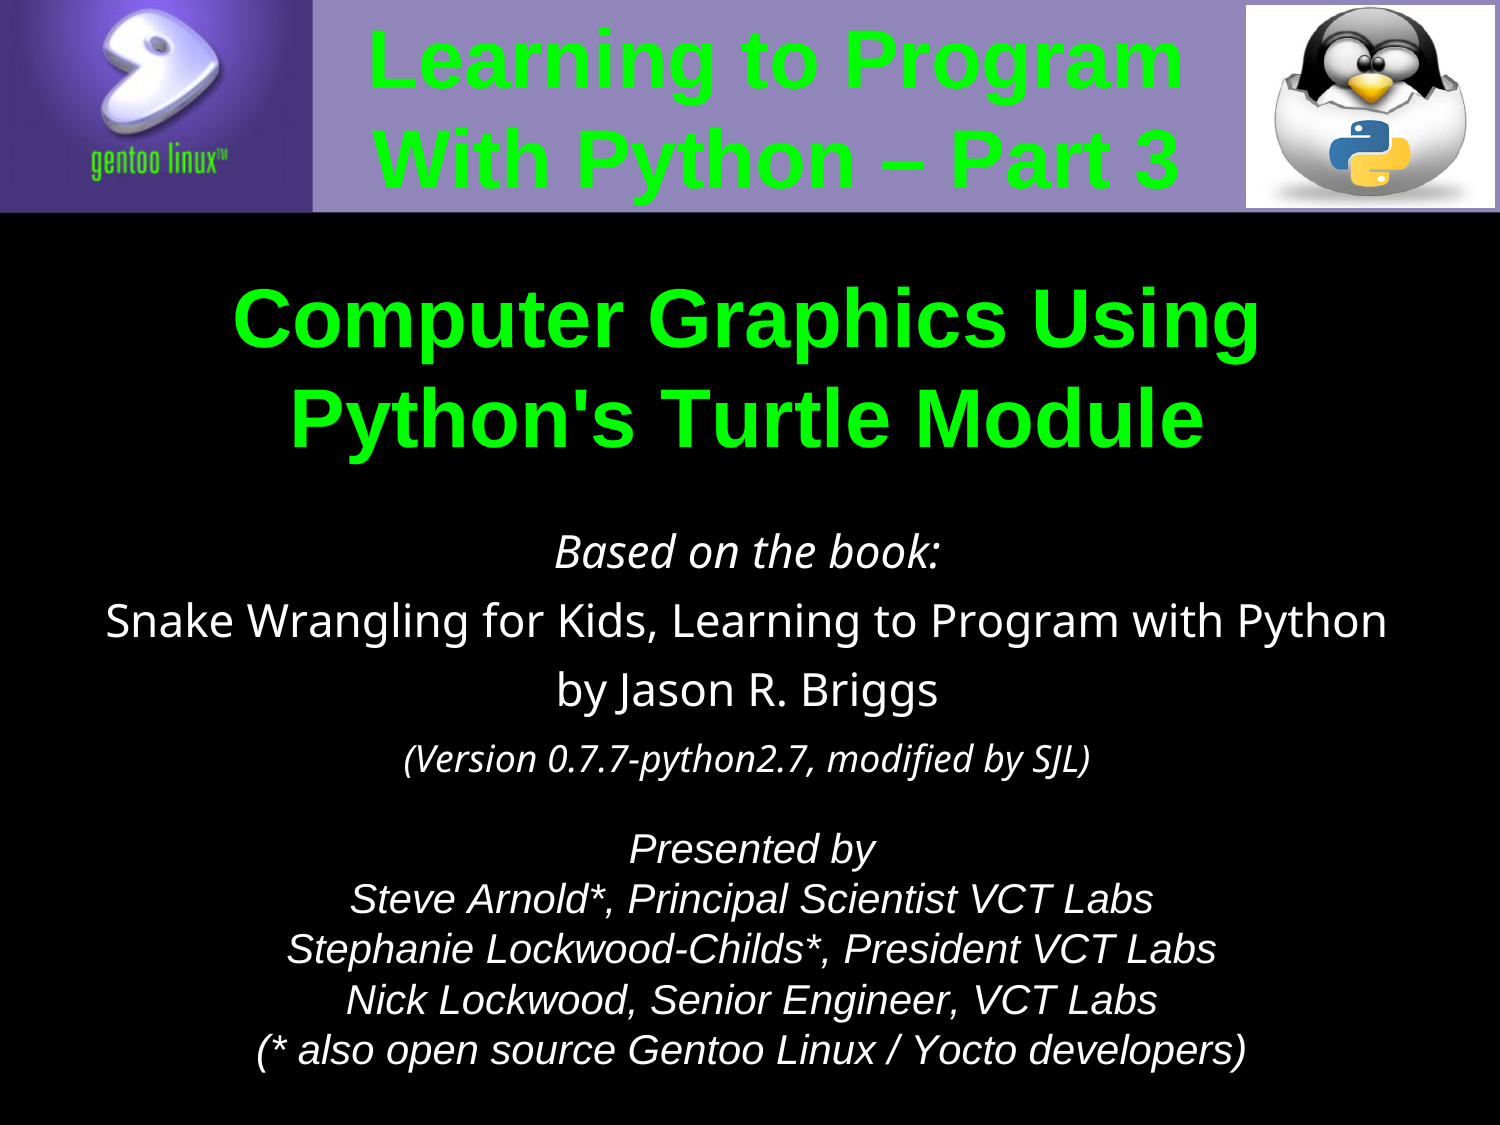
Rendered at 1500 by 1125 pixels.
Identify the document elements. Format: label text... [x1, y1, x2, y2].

picture [1246, 5, 1495, 208]
subtitle Based on the book: Snake Wrangling for Kids, Learning to Program with Python by Jason R. Briggs (Version 0.7.7-python2.7, modified by SJL) [25, 514, 1470, 789]
title Computer Graphics Using Python's Turtle Module [26, 241, 1469, 490]
title Learning to Program With Python – Part 3 [319, 2, 1235, 211]
picture [0, 0, 302, 184]
text_box Presented by Steve Arnold*, Principal Scientist VCT Labs Stephanie Lockwood-Childs*, President VCT Labs Nick Lockwood, Senior Engineer, VCT Labs (* also open source Gentoo Linux / Yocto developers) [27, 822, 1478, 1081]
